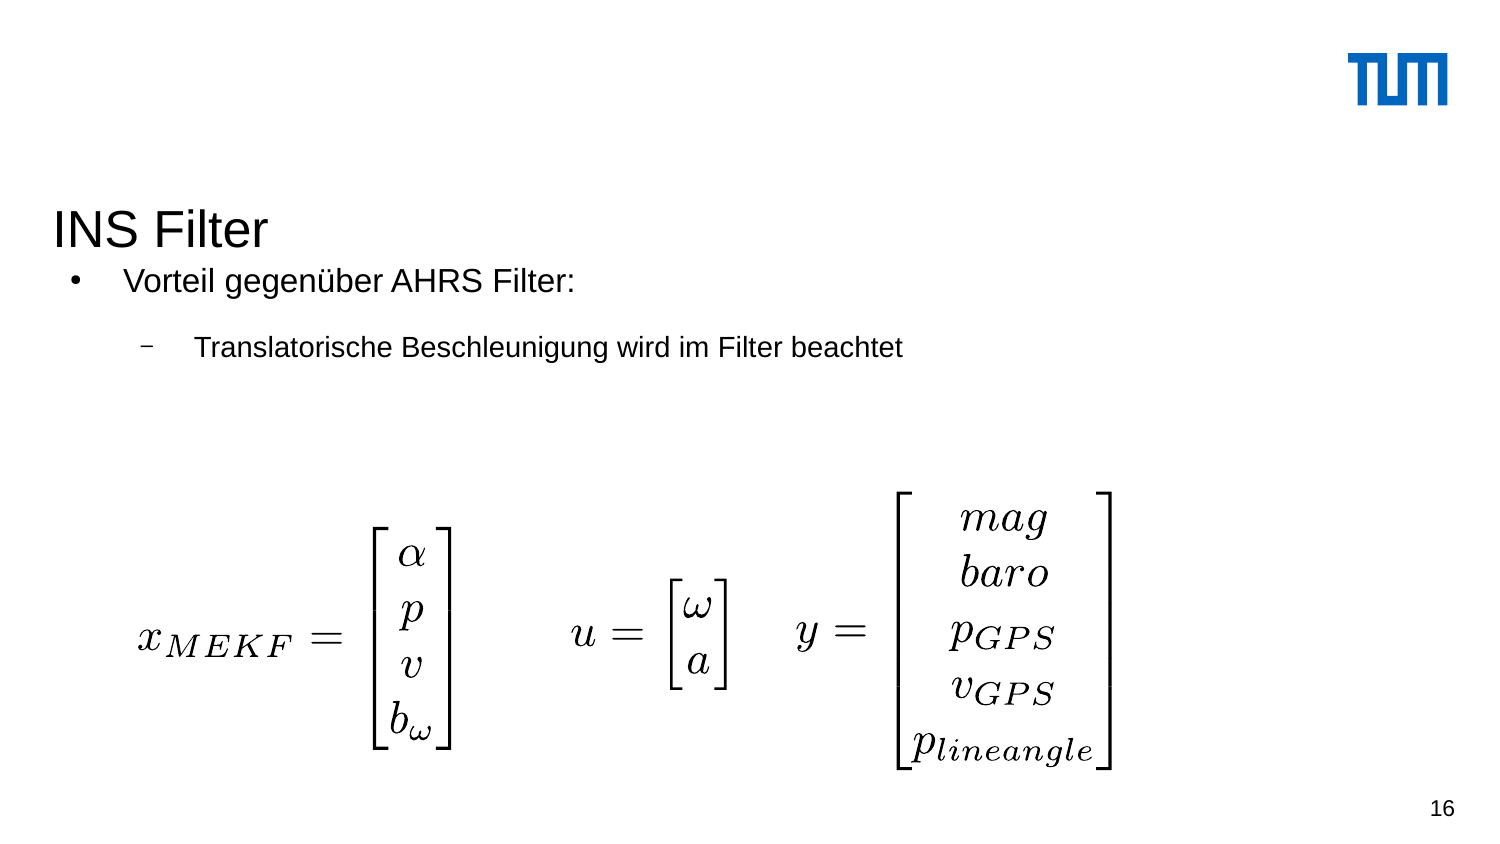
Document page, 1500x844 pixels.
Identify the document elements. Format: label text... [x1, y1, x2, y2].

title INS Filter [52, 159, 1449, 262]
list Vorteil gegenüber AHRS Filter: Translatorische Beschleunigung wird im Filter beachtet [52, 262, 1449, 771]
picture [795, 491, 1127, 771]
picture [135, 525, 469, 752]
picture [570, 578, 739, 691]
